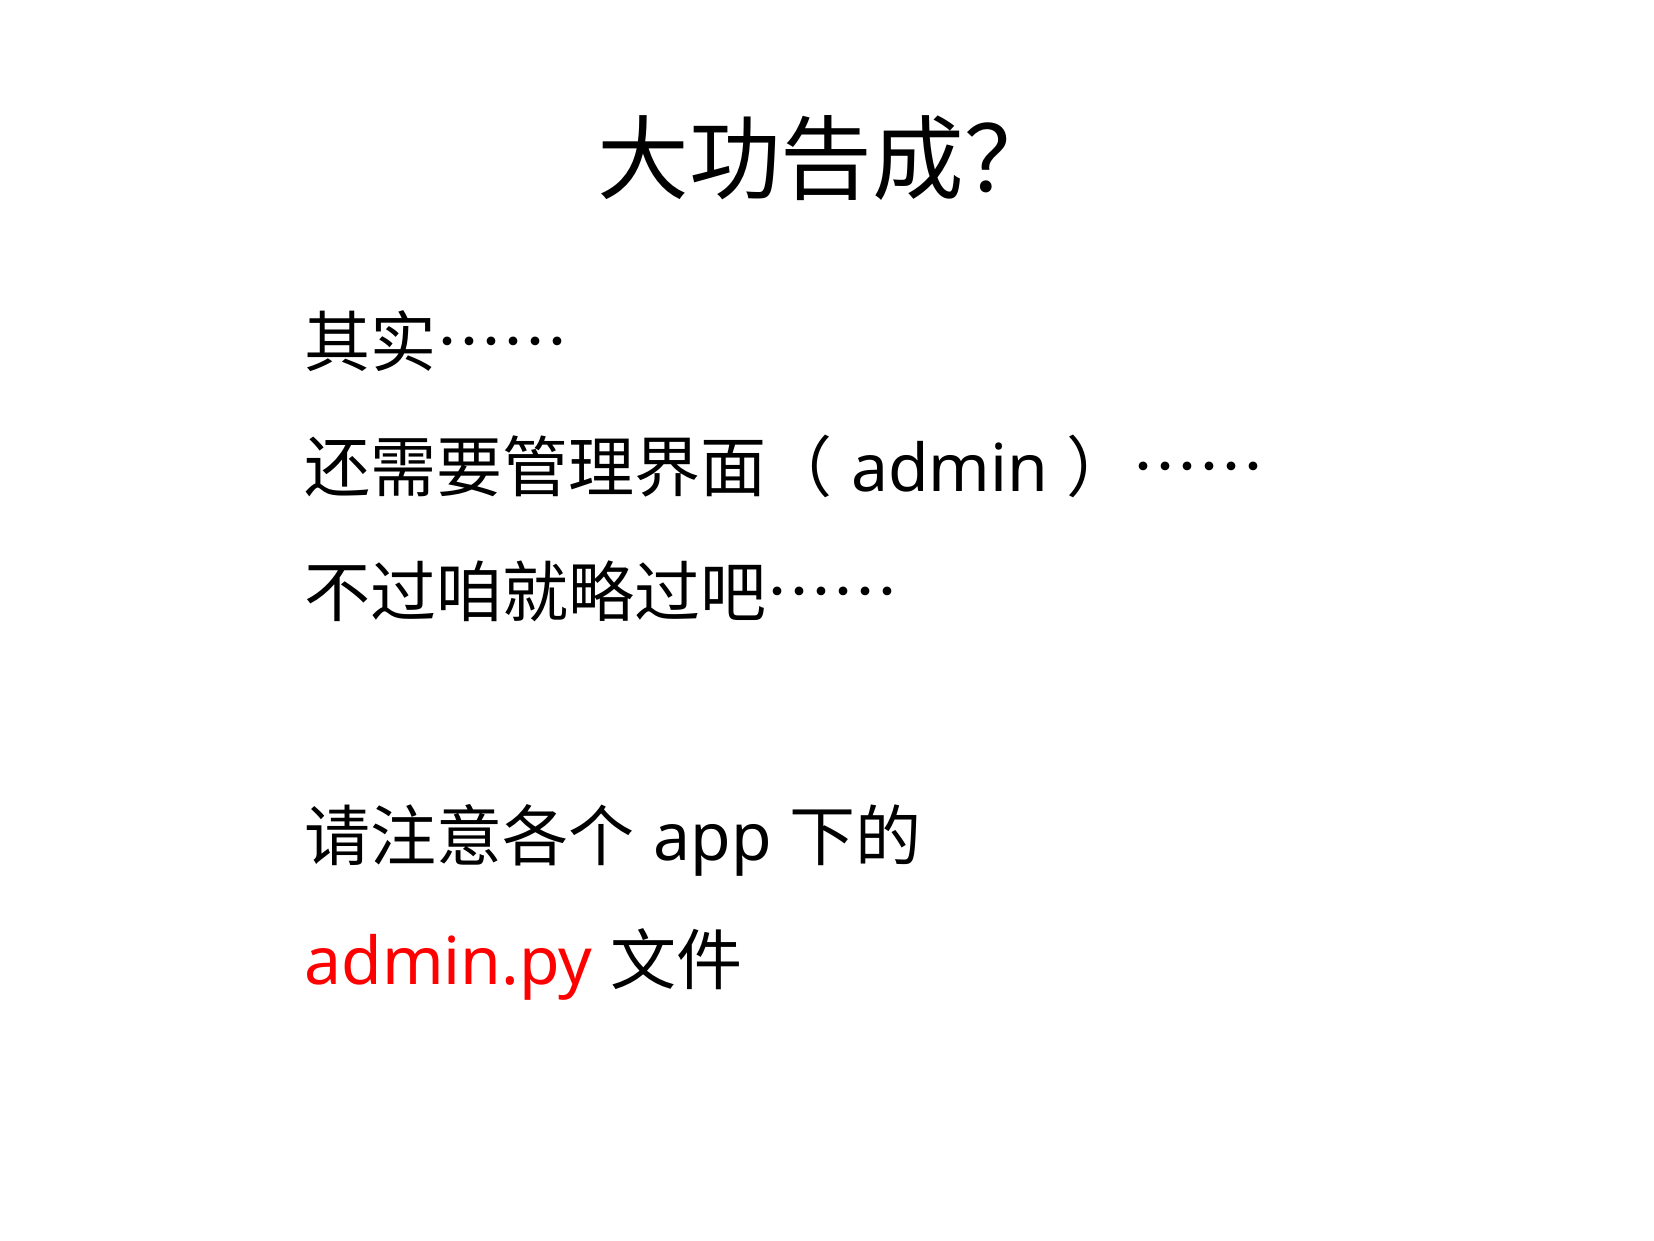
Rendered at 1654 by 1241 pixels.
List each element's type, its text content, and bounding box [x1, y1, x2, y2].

list 其实…… 还需要管理界面（admin）…… 不过咱就略过吧…… 请注意各个app下的 admin.py文件 [304, 290, 1323, 1010]
title 大功告成？ [82, 49, 1571, 257]
